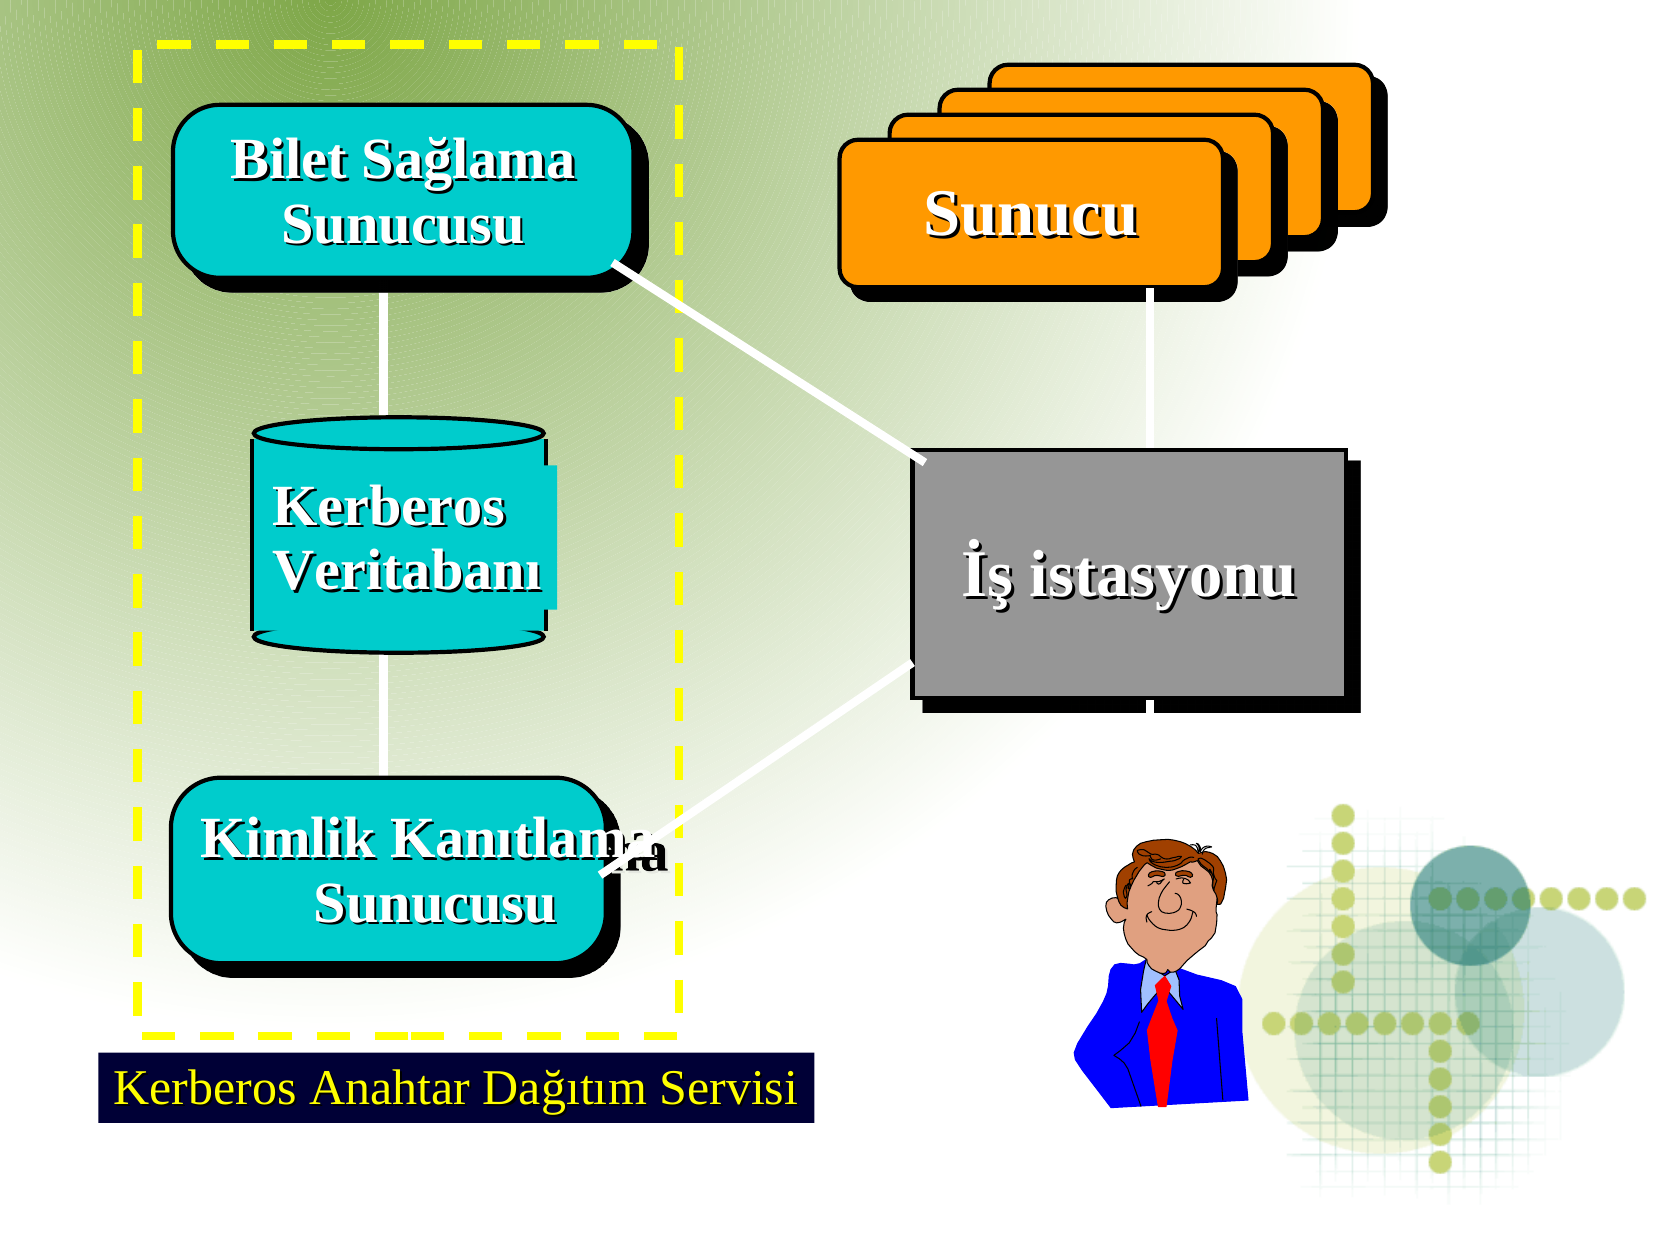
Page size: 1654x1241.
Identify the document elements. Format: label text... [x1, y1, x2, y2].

text_box Server [989, 64, 1373, 213]
text_box Kerberos Veritabanı [257, 465, 558, 610]
text_box Kerberos Anahtar Dağıtım Servisi [98, 1052, 815, 1123]
text_box [253, 417, 544, 653]
text_box Sunucu [839, 139, 1223, 288]
text_box Server [889, 114, 1273, 263]
text_box Kimlik Kanıtlama Sunucusu [170, 777, 606, 964]
text_box Bilet Sağlama Sunucusu [172, 104, 634, 278]
text_box İş istasyonu [912, 450, 1346, 699]
picture [1224, 792, 1654, 1211]
chart [1072, 837, 1250, 1110]
text_box Server [939, 89, 1323, 238]
